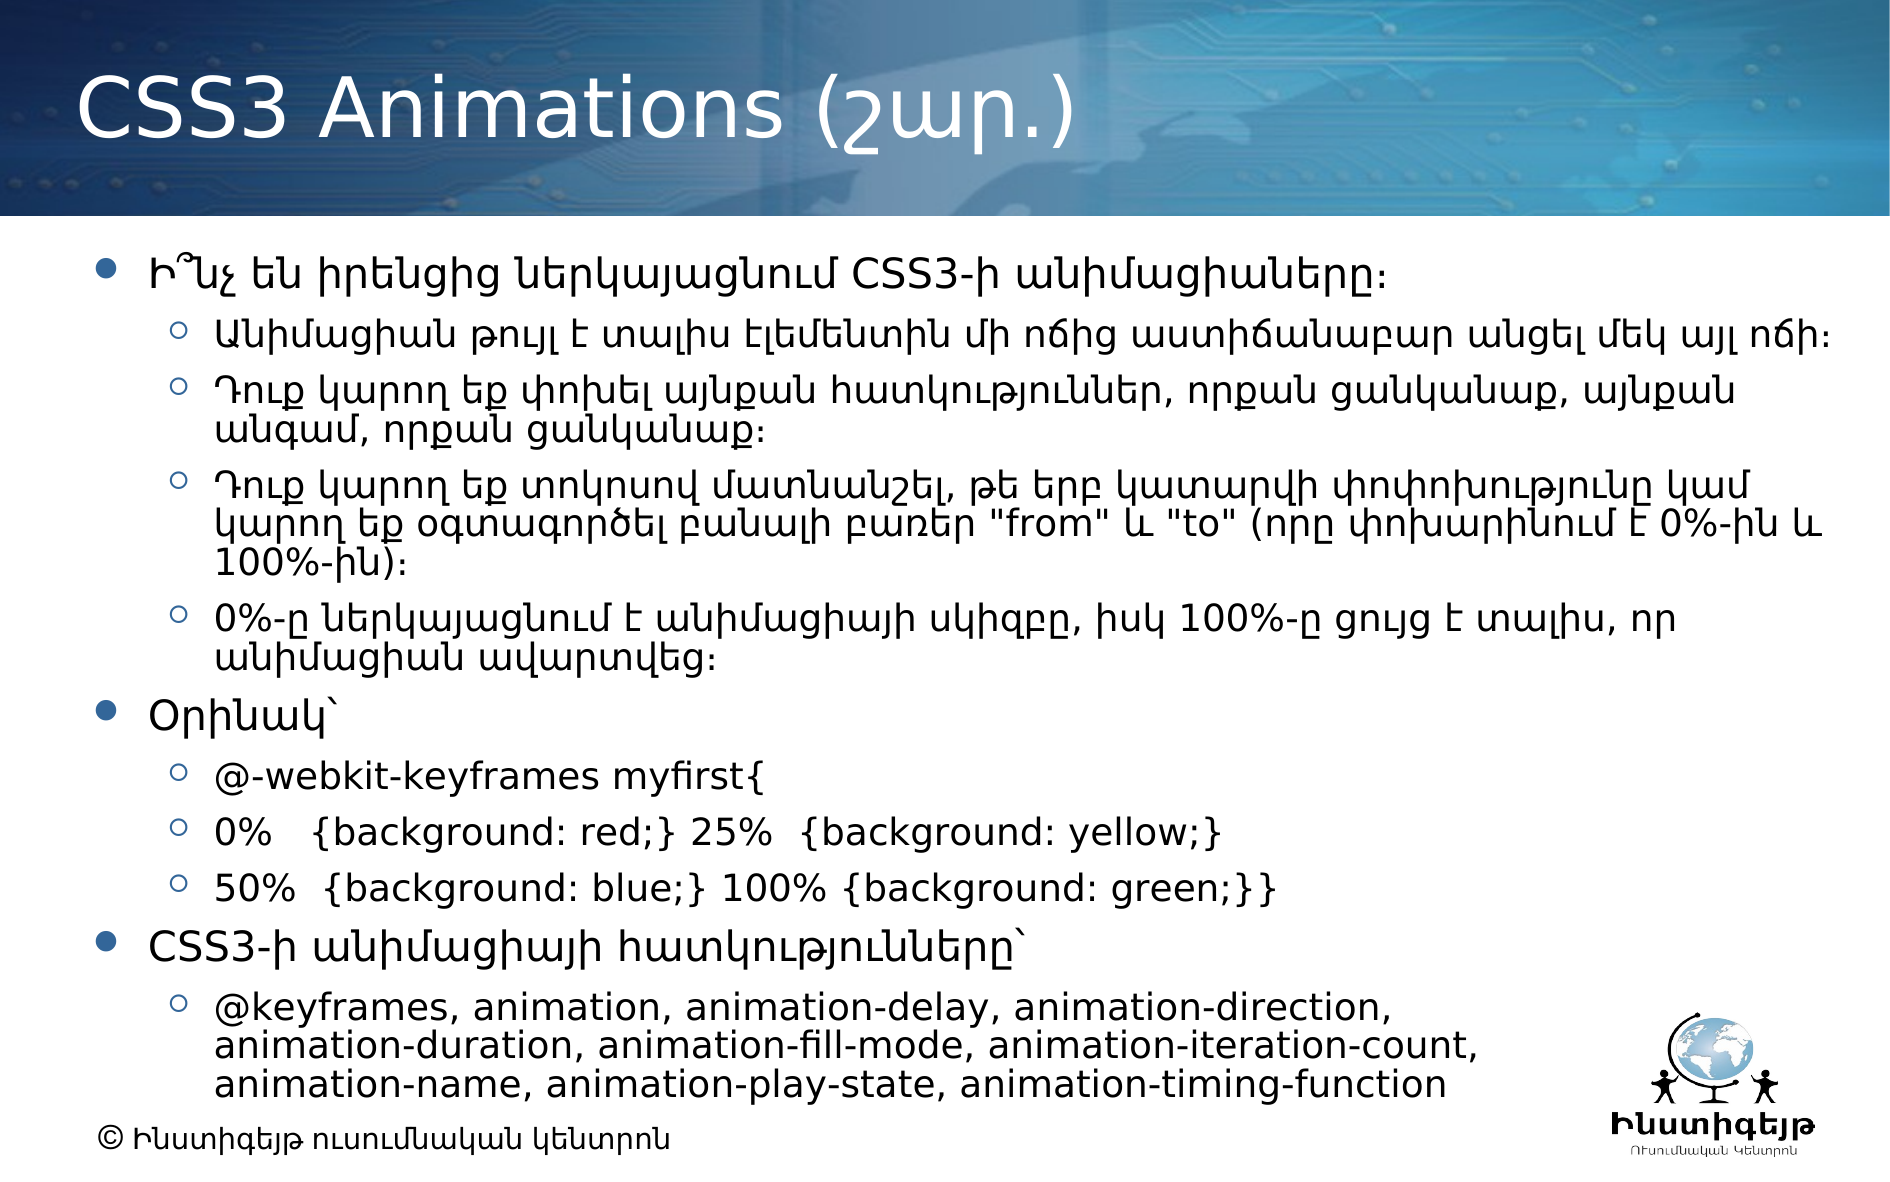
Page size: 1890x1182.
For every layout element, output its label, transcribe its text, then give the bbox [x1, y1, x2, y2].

text_box CSS3 Animations (շար.) [75, 82, 1838, 88]
list Ի՞նչ են իրենցից ներկայացնում CSS3-ի անիմացիաները։ Անիմացիան թույլ է տալիս էլեմենտին մի ոճից աստիճանաբար անցել մեկ այլ ոճի։ Դուք կարող եք փոխել այնքան հատկություններ, որքան ցանկանաք, այնքան անգամ, որքան ցանկանաք։ Դուք կարող եք տոկոսով մատնանշել, թե երբ կատարվի փոփոխությունը կամ կարող եք օգտագործել բանալի բառեր "from" և "to" (որը փոխարինում է 0%-ին և 100%-ին)։ 0%-ը ներկայացնում է անիմացիայի սկիզբը, իսկ 100%-ը ցույց է տալիս, որ անիմացիան ավարտվեց։ Օրինակ՝ @-webkit-keyframes myfirst{ 0% {background: red;} 25% {background: yellow;} 50% {background: blue;} 100% {background: green;}} CSS3-ի անիմացիայի հատկությունները՝ @keyframes, animation, animation-delay, animation-direction, animation-duration, animation-fill-mode, animation-iteration-count, animation-name, animation-play-state, animation-timing-function [93, 254, 1838, 285]
picture [1612, 1047, 1815, 1157]
picture [0, 0, 1890, 216]
